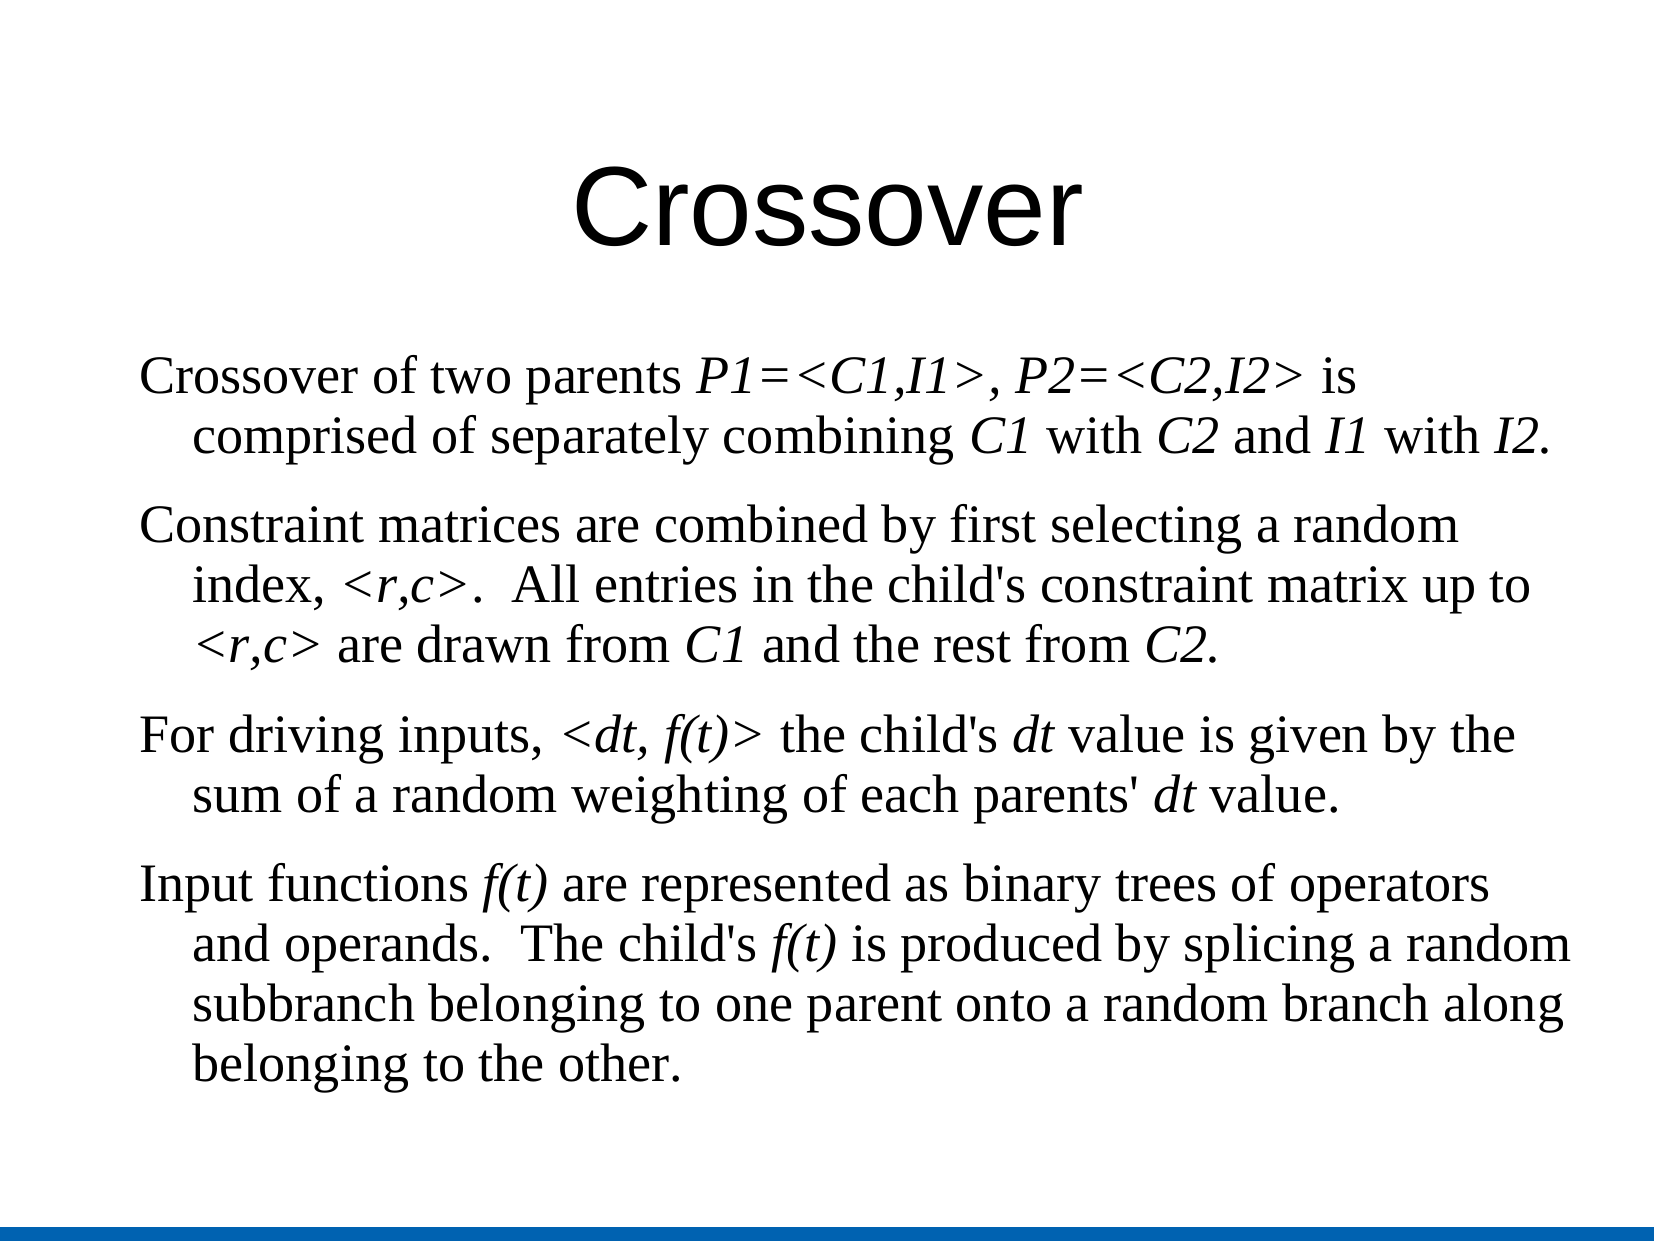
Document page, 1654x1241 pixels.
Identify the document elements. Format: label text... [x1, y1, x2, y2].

list Crossover of two parents P1=<C1,I1>, P2=<C2,I2> is comprised of separately combining C1 with C2 and I1 with I2. Constraint matrices are combined by first selecting a random index, <r,c>. All entries in the child's constraint matrix up to <r,c> are drawn from C1 and the rest from C2. For driving inputs, <dt, f(t)> the child's dt value is given by the sum of a random weighting of each parents' dt value. Input functions f(t) are represented as binary trees of operators and operands. The child's f(t) is produced by splicing a random subbranch belonging to one parent onto a random branch along belonging to the other. [121, 344, 1576, 1154]
title Crossover [121, 102, 1533, 311]
